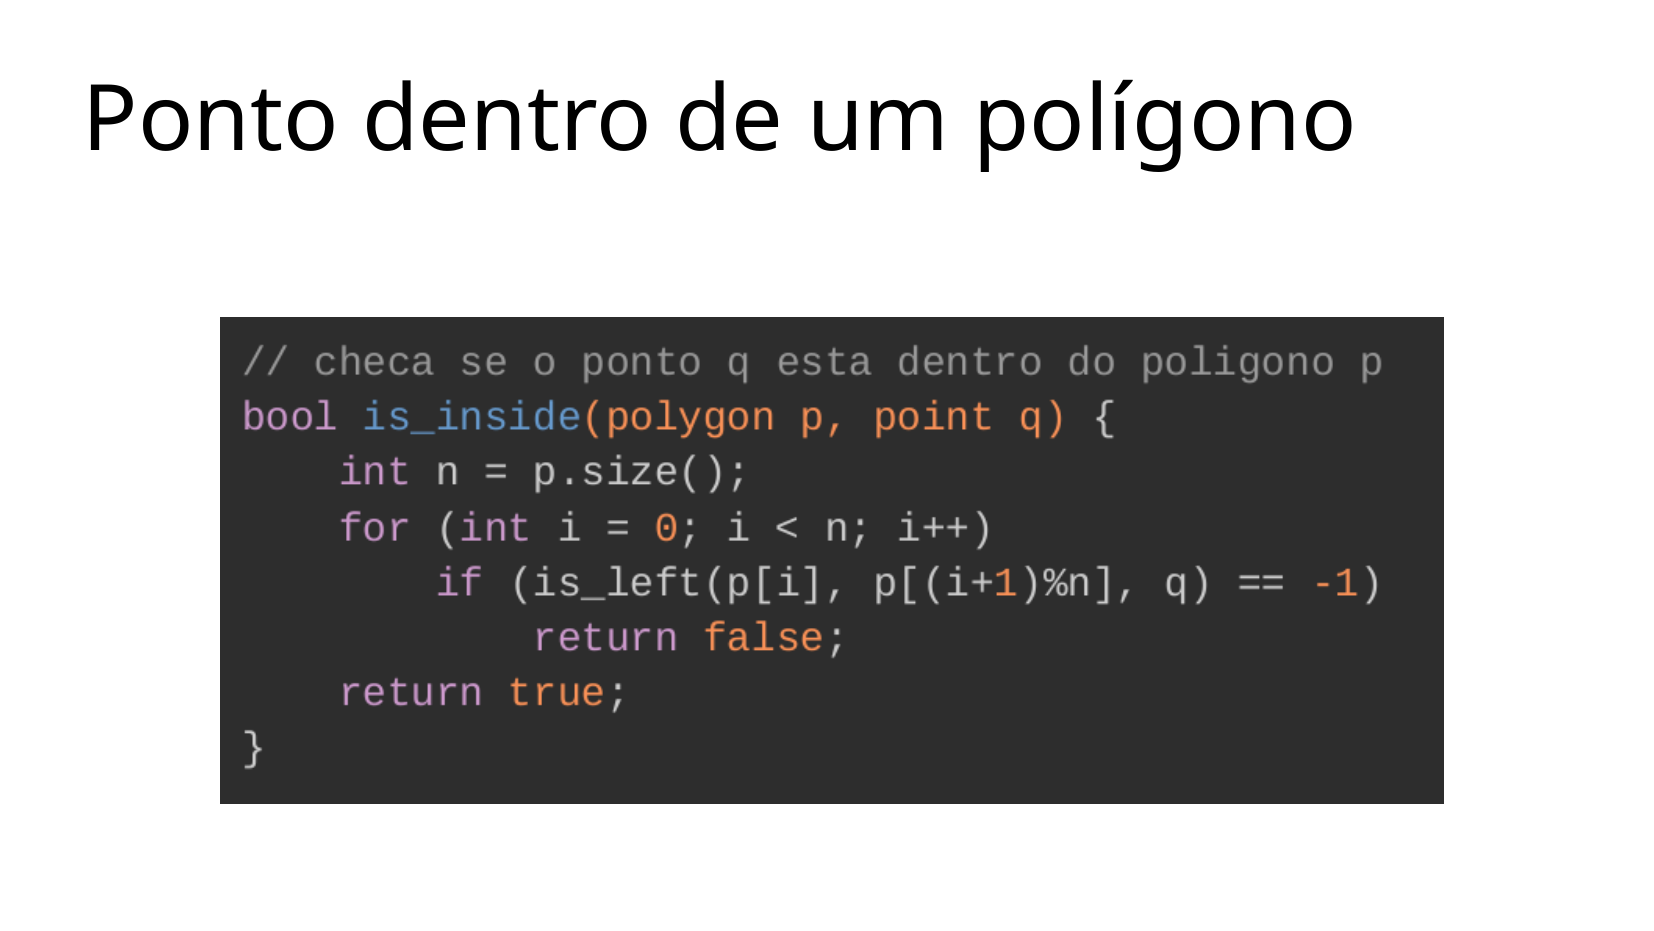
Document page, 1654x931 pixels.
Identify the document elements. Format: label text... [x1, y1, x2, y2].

picture [220, 317, 1444, 804]
title Ponto dentro de um polígono [82, 37, 1571, 193]
